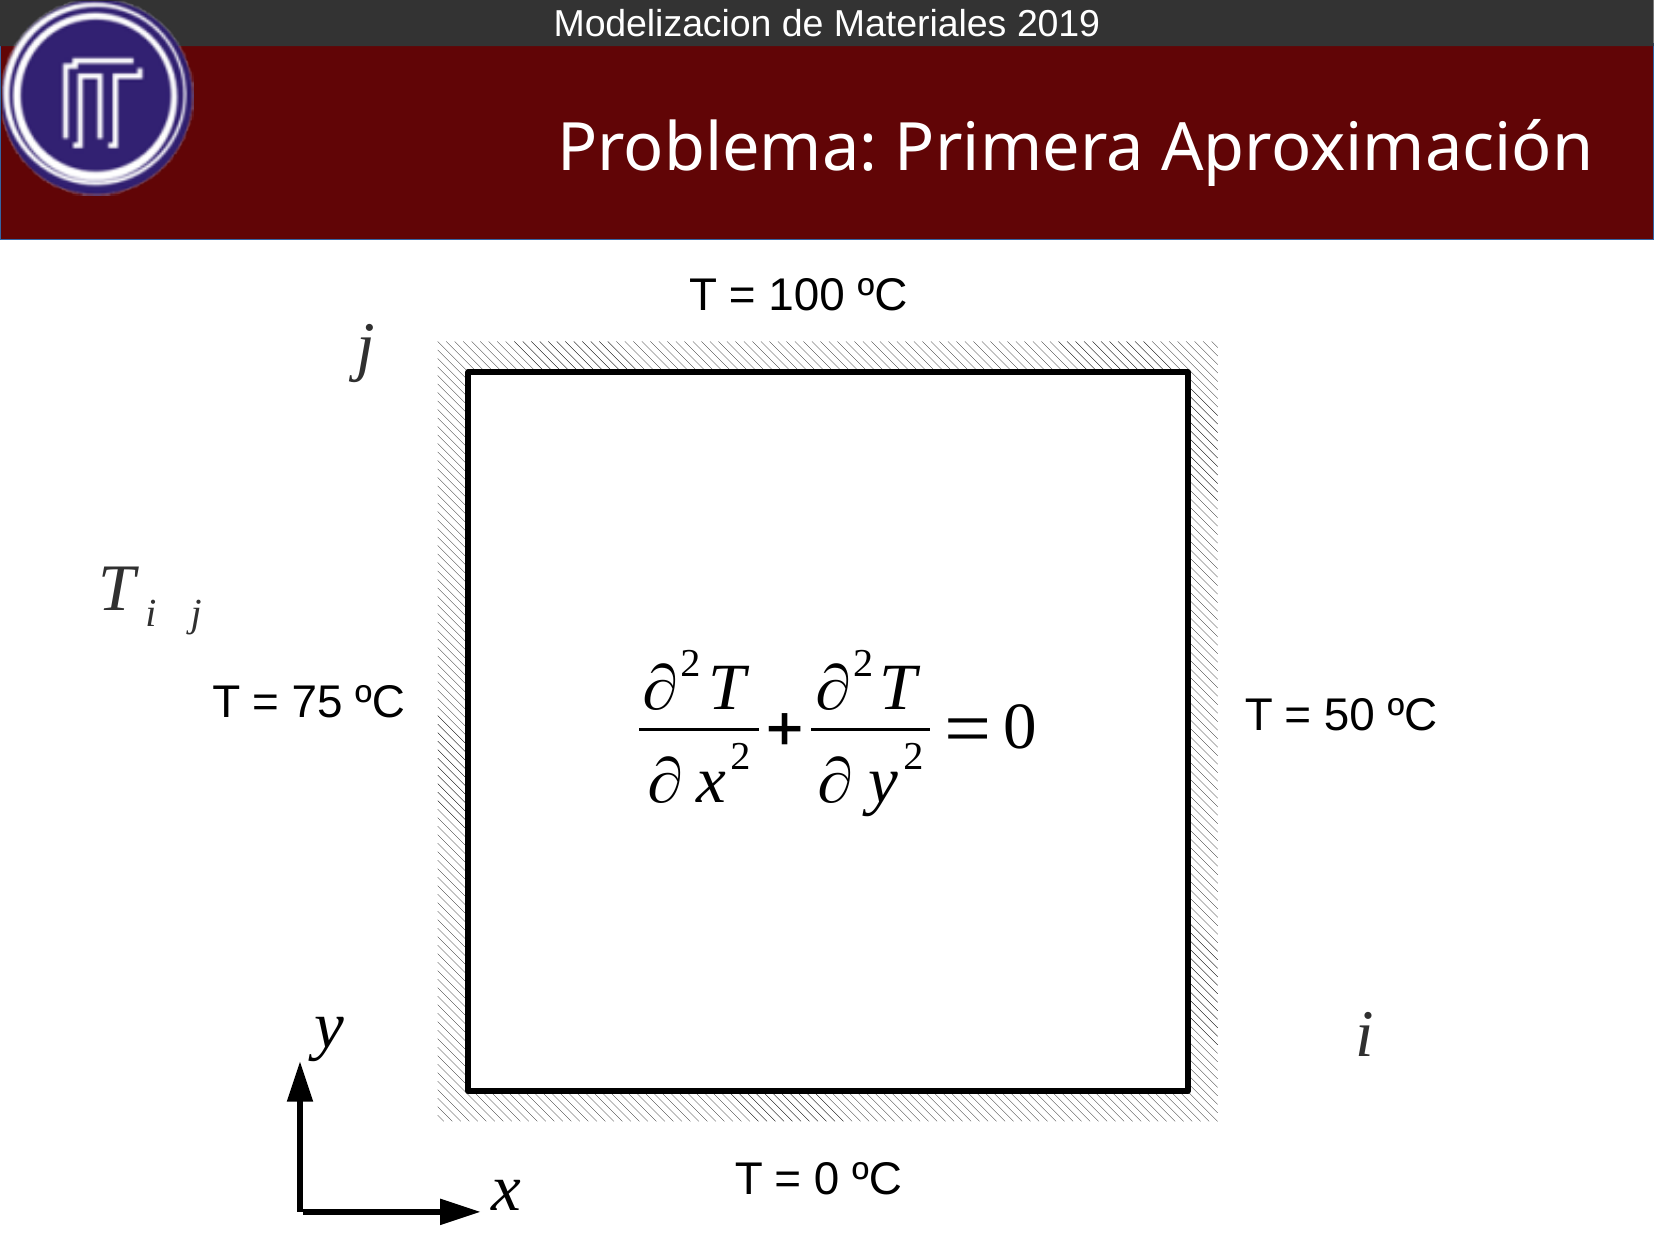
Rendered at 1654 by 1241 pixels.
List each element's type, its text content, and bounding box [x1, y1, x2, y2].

text_box T = 50 ºC [1230, 681, 1454, 748]
chart [480, 1151, 531, 1226]
chart [630, 641, 1045, 817]
title Problema: Primera Aproximación [41, 70, 1654, 218]
chart [300, 988, 354, 1062]
picture [0, 0, 194, 196]
chart [336, 309, 385, 384]
text_box T = 0 ºC [720, 1145, 918, 1212]
text_box T = 100 ºC [674, 261, 923, 328]
text_box T = 75 ºC [197, 669, 422, 736]
text_box [437, 341, 1218, 1122]
chart [1348, 997, 1383, 1072]
chart [92, 551, 211, 635]
